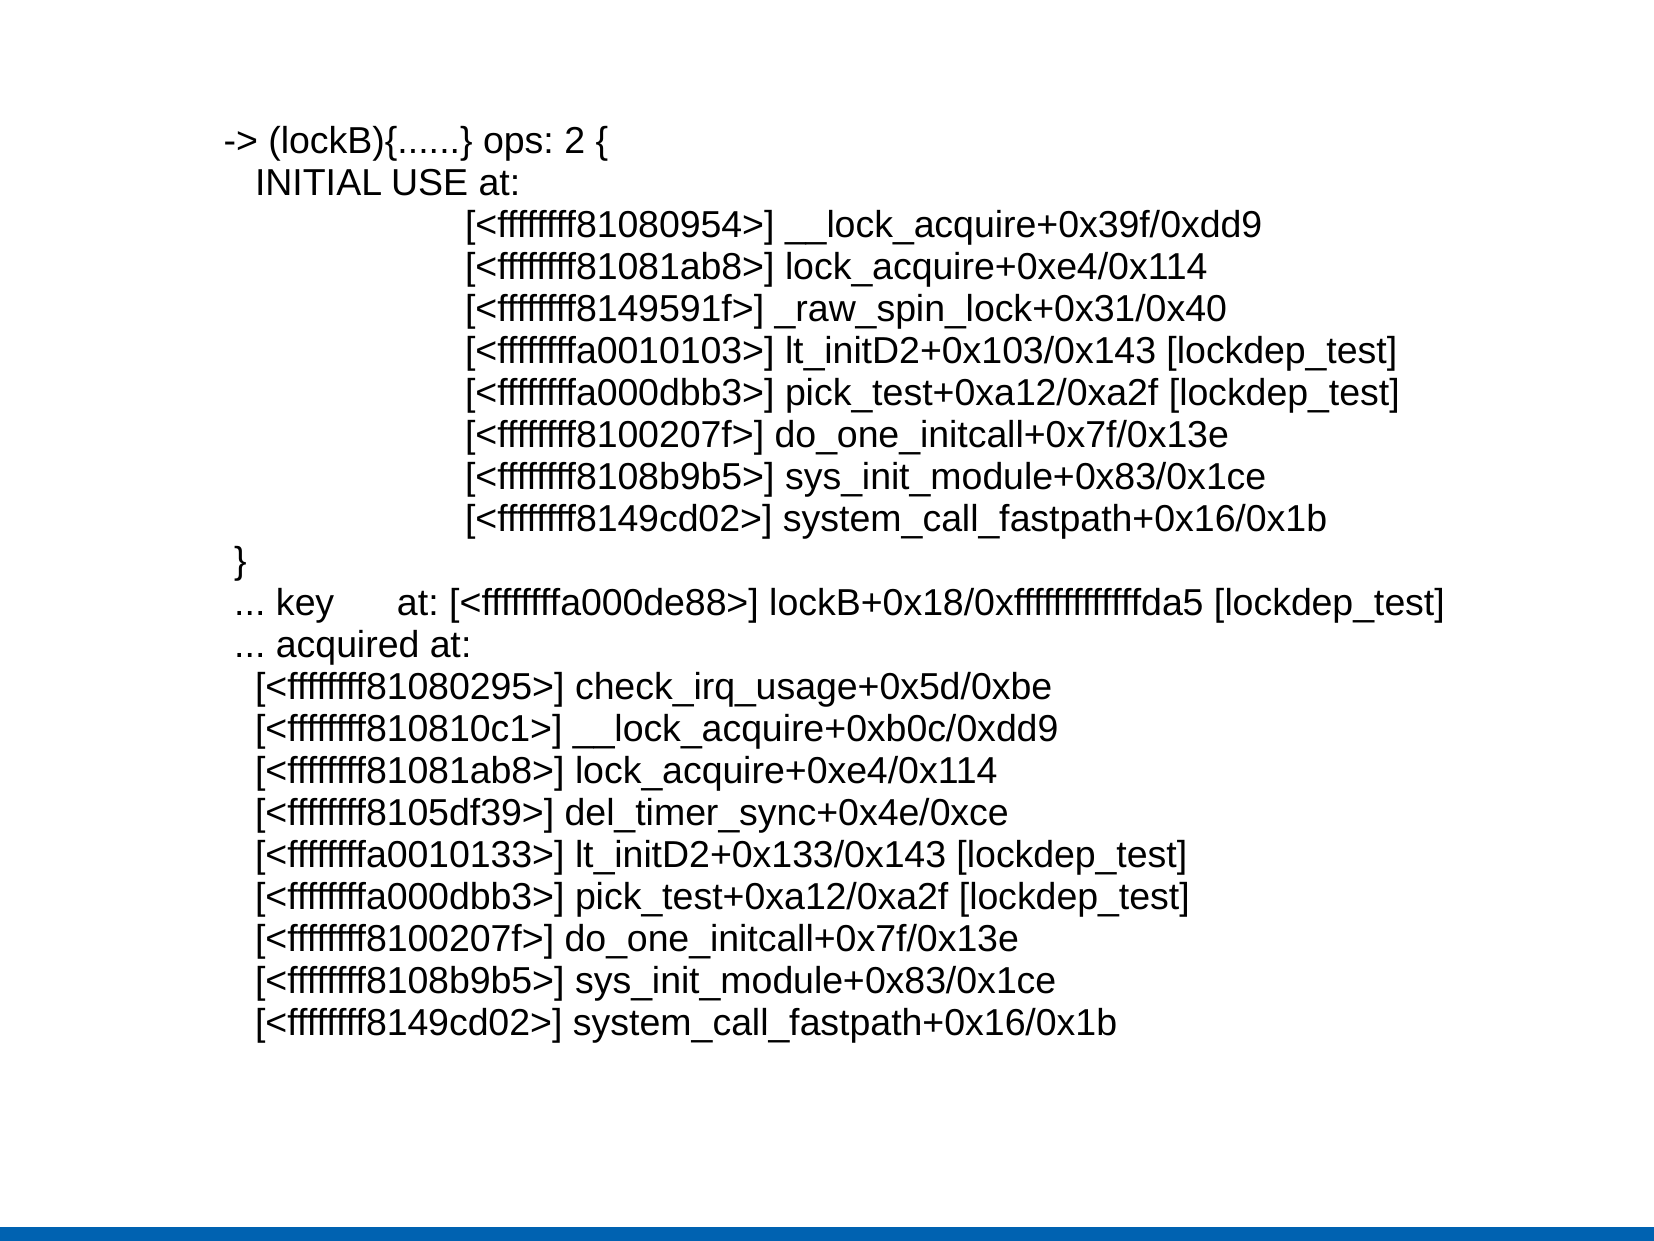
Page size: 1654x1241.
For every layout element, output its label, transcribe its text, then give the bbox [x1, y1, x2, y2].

text_box -> (lockB){......} ops: 2 { INITIAL USE at: [<ffffffff81080954>] __lock_acquire+0x39f/0xdd9 [<ffffffff81081ab8>] lock_acquire+0xe4/0x114 [<ffffffff8149591f>] _raw_spin_lock+0x31/0x40 [<ffffffffa0010103>] lt_initD2+0x103/0x143 [lockdep_test] [<ffffffffa000dbb3>] pick_test+0xa12/0xa2f [lockdep_test] [<ffffffff8100207f>] do_one_initcall+0x7f/0x13e [<ffffffff8108b9b5>] sys_init_module+0x83/0x1ce [<ffffffff8149cd02>] system_call_fastpath+0x16/0x1b } ... key at: [<ffffffffa000de88>] lockB+0x18/0xfffffffffffffda5 [lockdep_test] ... acquired at: [<ffffffff81080295>] check_irq_usage+0x5d/0xbe [<ffffffff810810c1>] __lock_acquire+0xb0c/0xdd9 [<ffffffff81081ab8>] lock_acquire+0xe4/0x114 [<ffffffff8105df39>] del_timer_sync+0x4e/0xce [<ffffffffa0010133>] lt_initD2+0x133/0x143 [lockdep_test] [<ffffffffa000dbb3>] pick_test+0xa12/0xa2f [lockdep_test] [<ffffffff8100207f>] do_one_initcall+0x7f/0x13e [<ffffffff8108b9b5>] sys_init_module+0x83/0x1ce [<ffffffff8149cd02>] system_call_fastpath+0x16/0x1b [208, 112, 1463, 1052]
